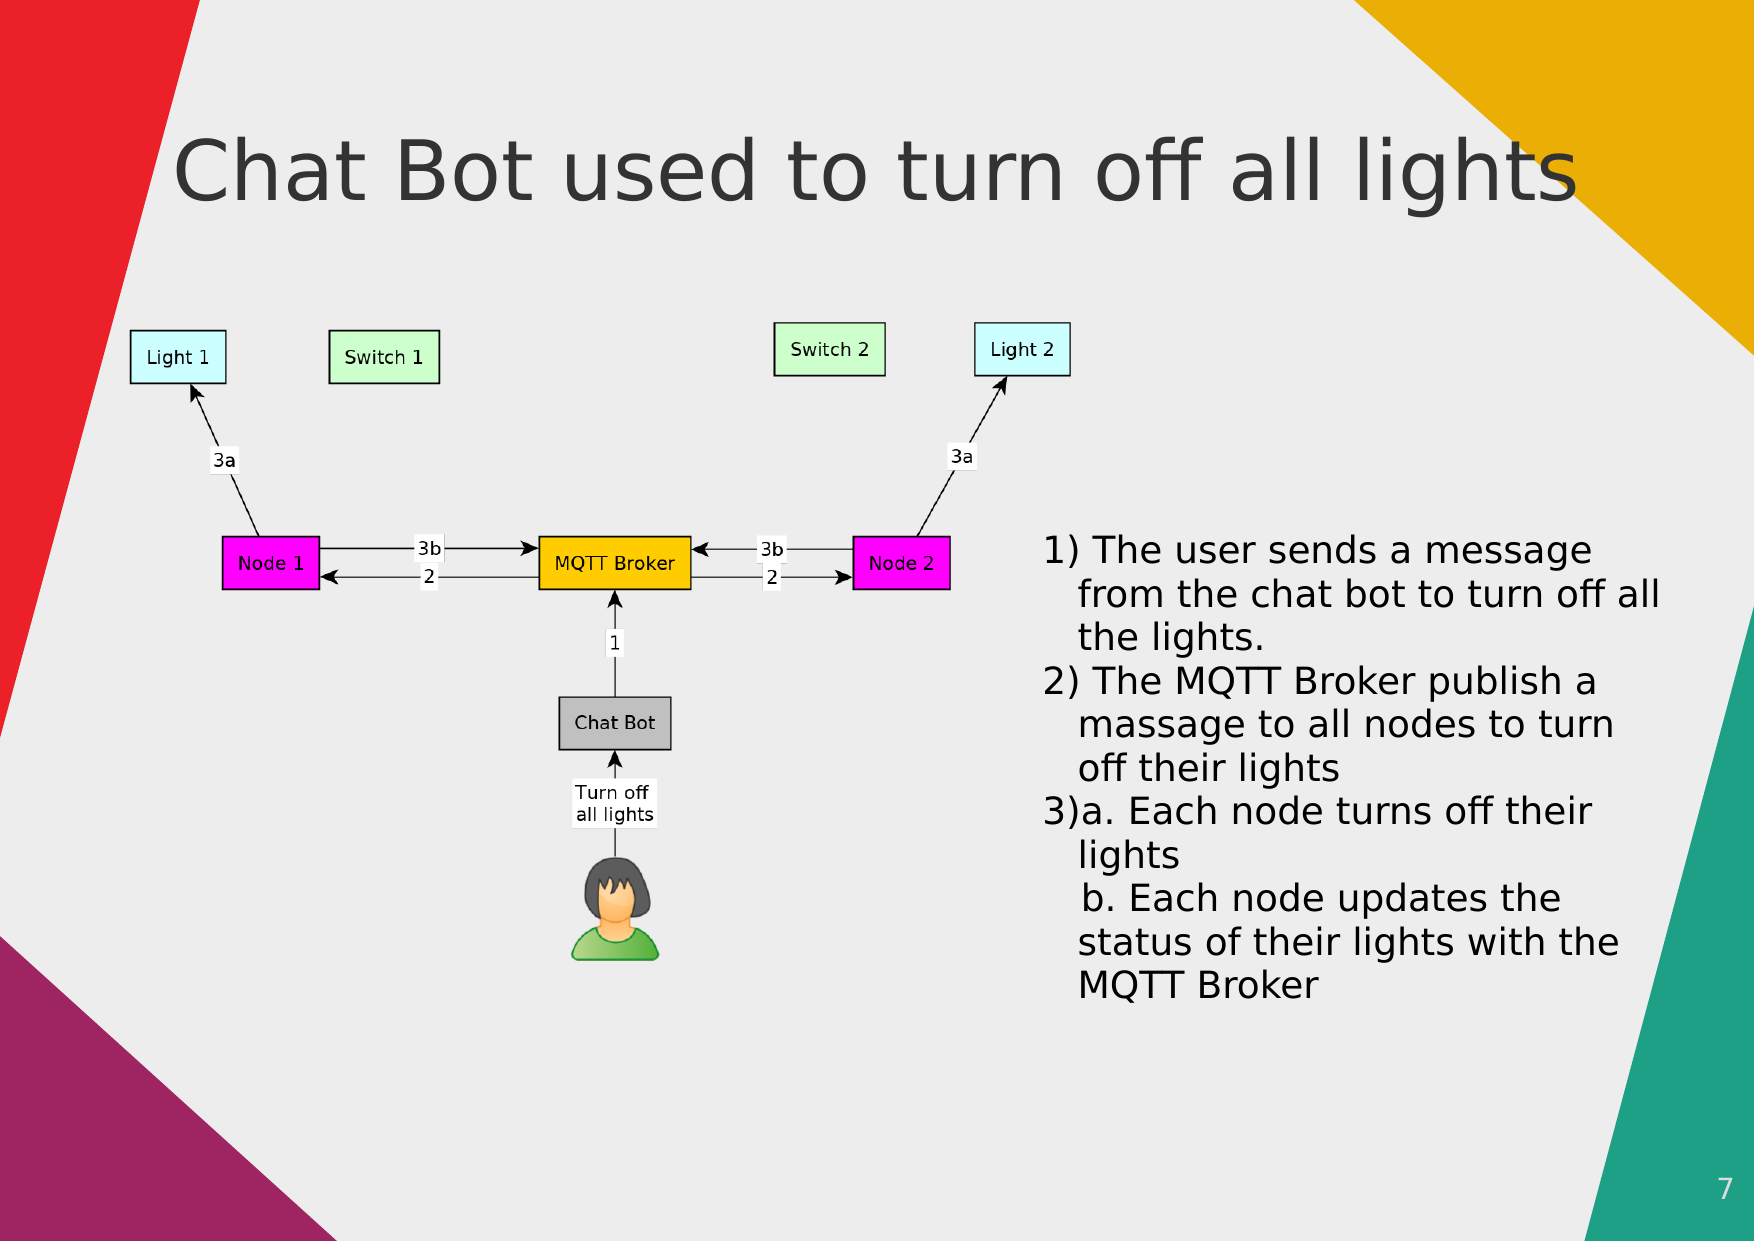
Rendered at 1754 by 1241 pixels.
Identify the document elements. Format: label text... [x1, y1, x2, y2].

text_box The user sends a message from the chat bot to turn off all the lights. The MQTT Broker publish a massage to all nodes to turn off their lights a. Each node turns off their lights b. Each node updates the status of their lights with the MQTT Broker [1027, 521, 1678, 1146]
title Chat Bot used to turn off all lights [121, 73, 1633, 271]
picture [23, 261, 1177, 993]
